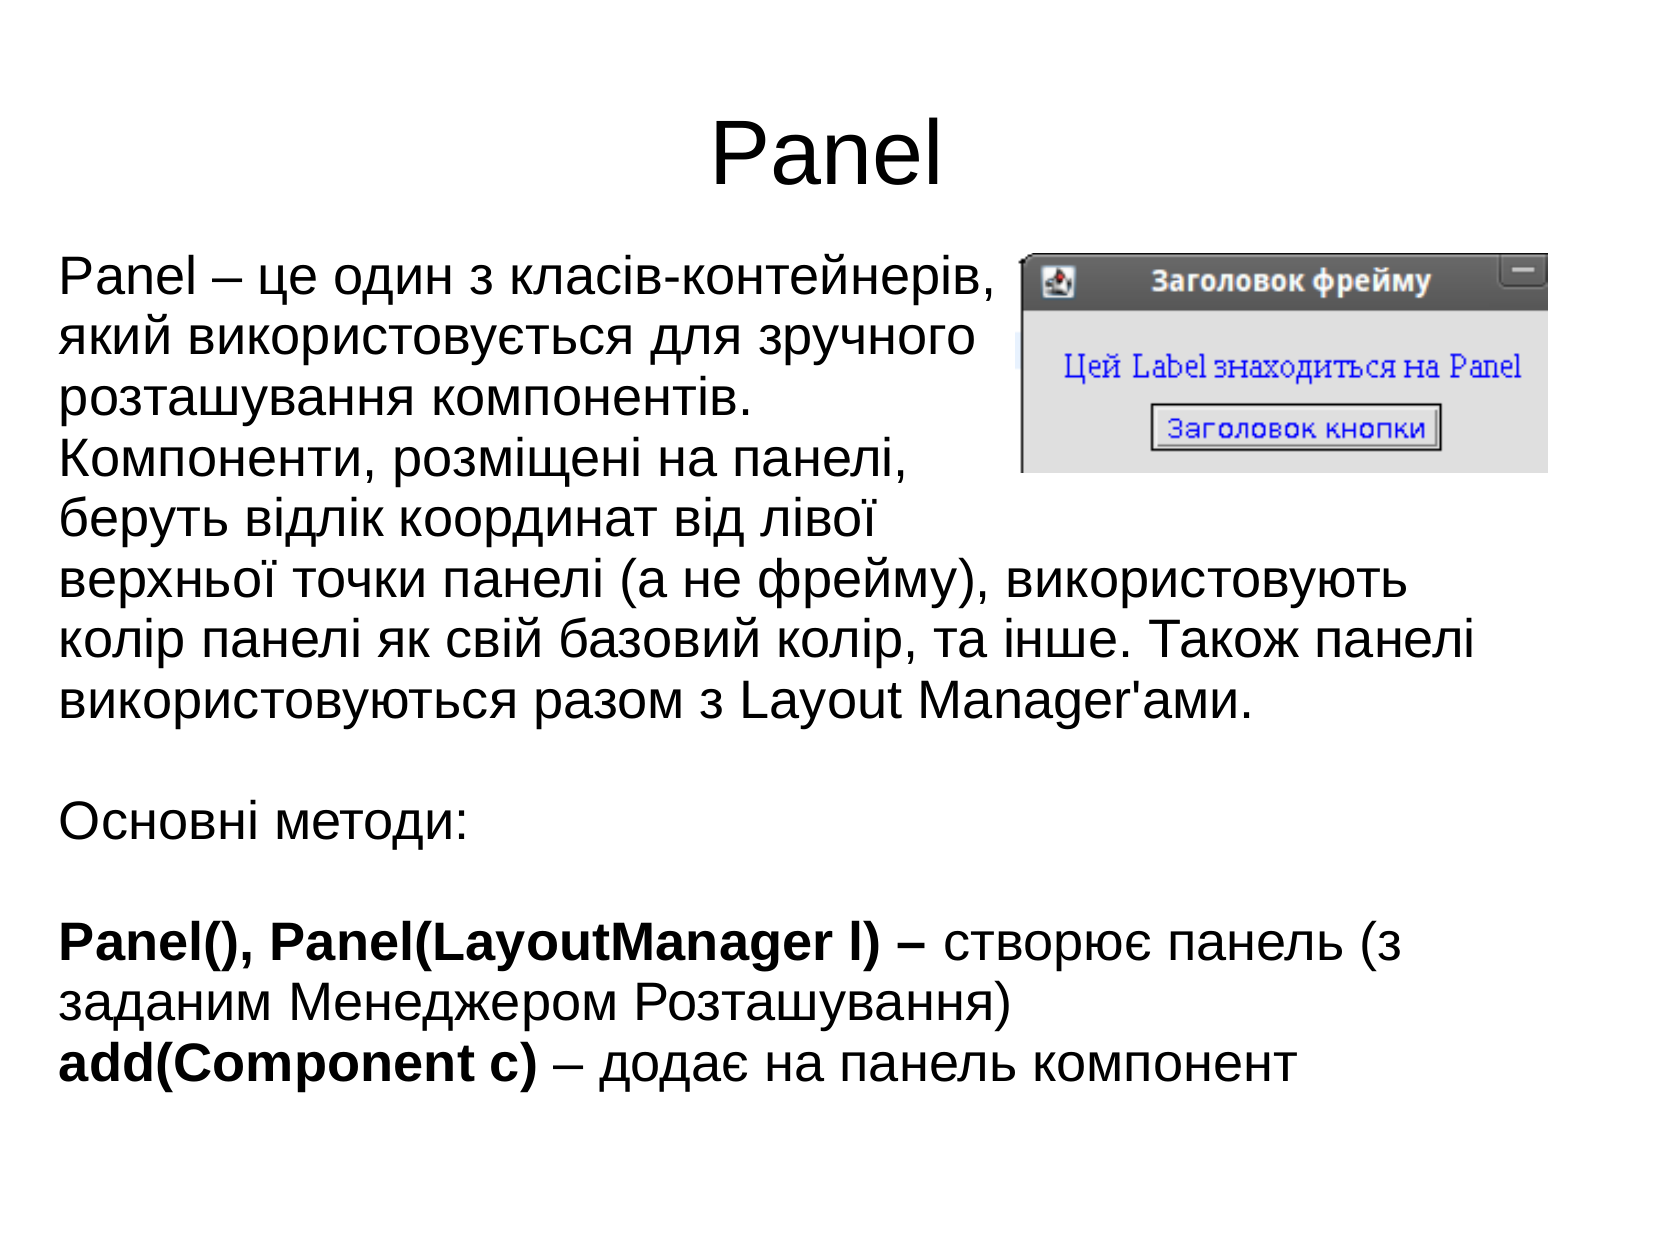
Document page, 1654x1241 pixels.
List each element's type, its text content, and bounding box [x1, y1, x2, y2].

subtitle Panel – це один з класів-контейнерів, який використовується для зручного розташування компонентів. Компоненти, розміщені на панелі, беруть відлік координат від лівої верхньої точки панелі (а не фрейму), використовують колір панелі як свій базовий колір, та інше. Також панелі використовуються разом з Layout Manager'ами. Основні методи: Panel(), Panel(LayoutManager l) – створює панель (з заданим Менеджером Розташування) add(Component c) – додає на панель компонент [59, 245, 1548, 1093]
title Panel [82, 49, 1571, 257]
picture [1015, 253, 1548, 473]
